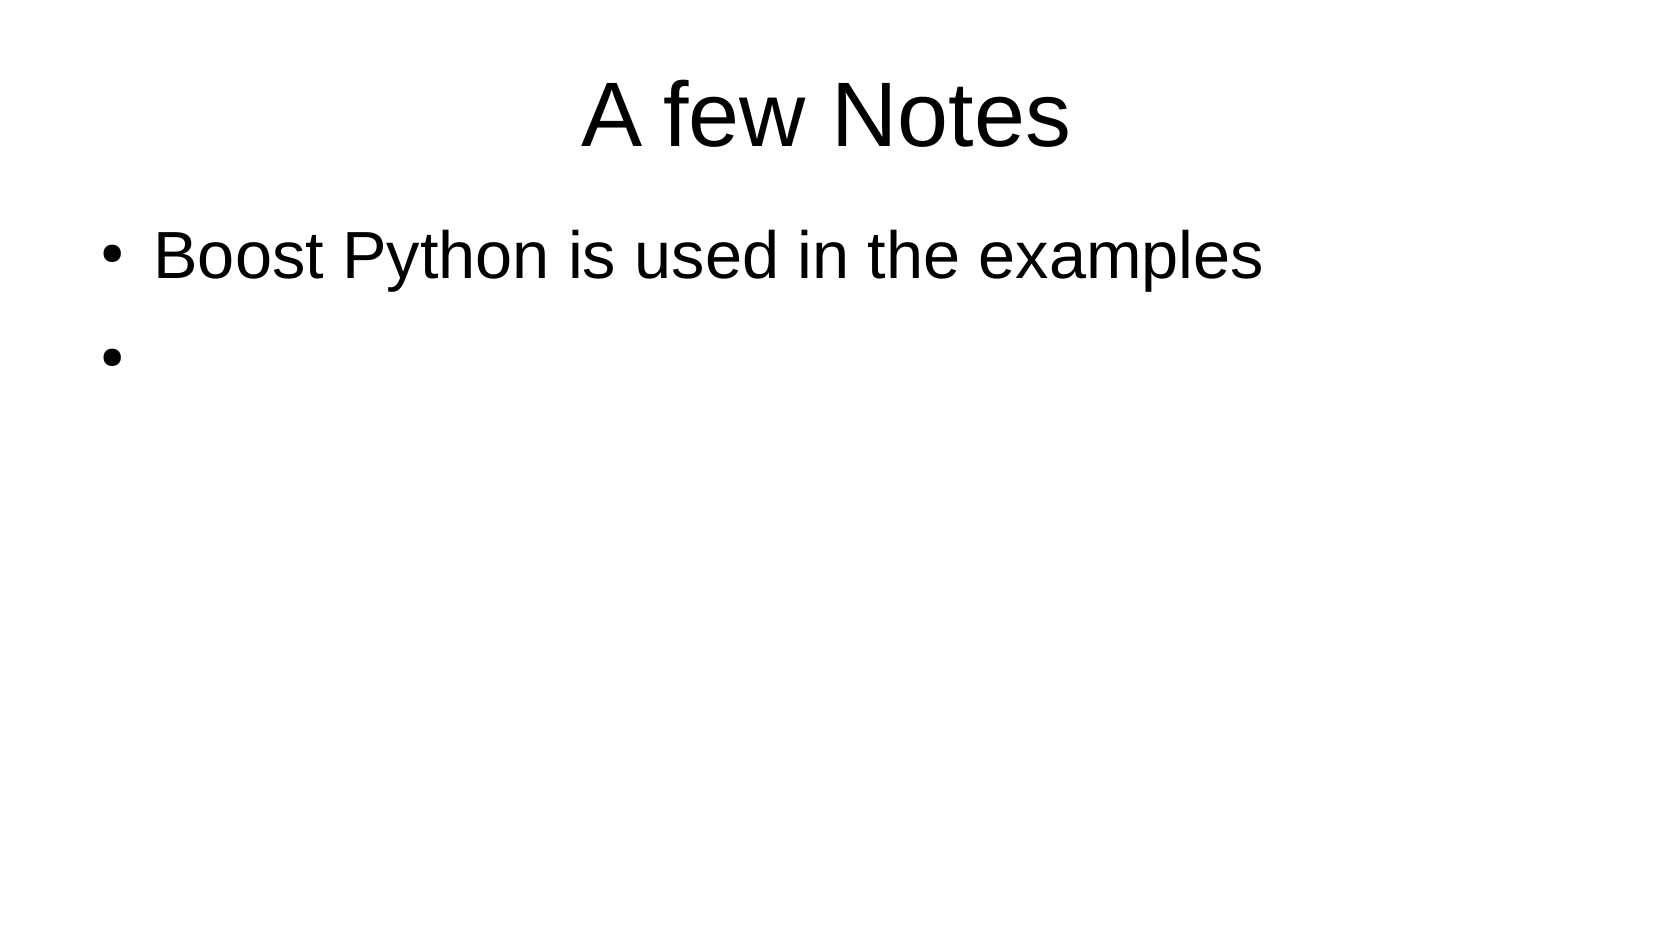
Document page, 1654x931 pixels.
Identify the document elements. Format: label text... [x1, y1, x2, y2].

title A few Notes [82, 37, 1571, 193]
list Boost Python is used in the examples [82, 217, 1571, 758]
